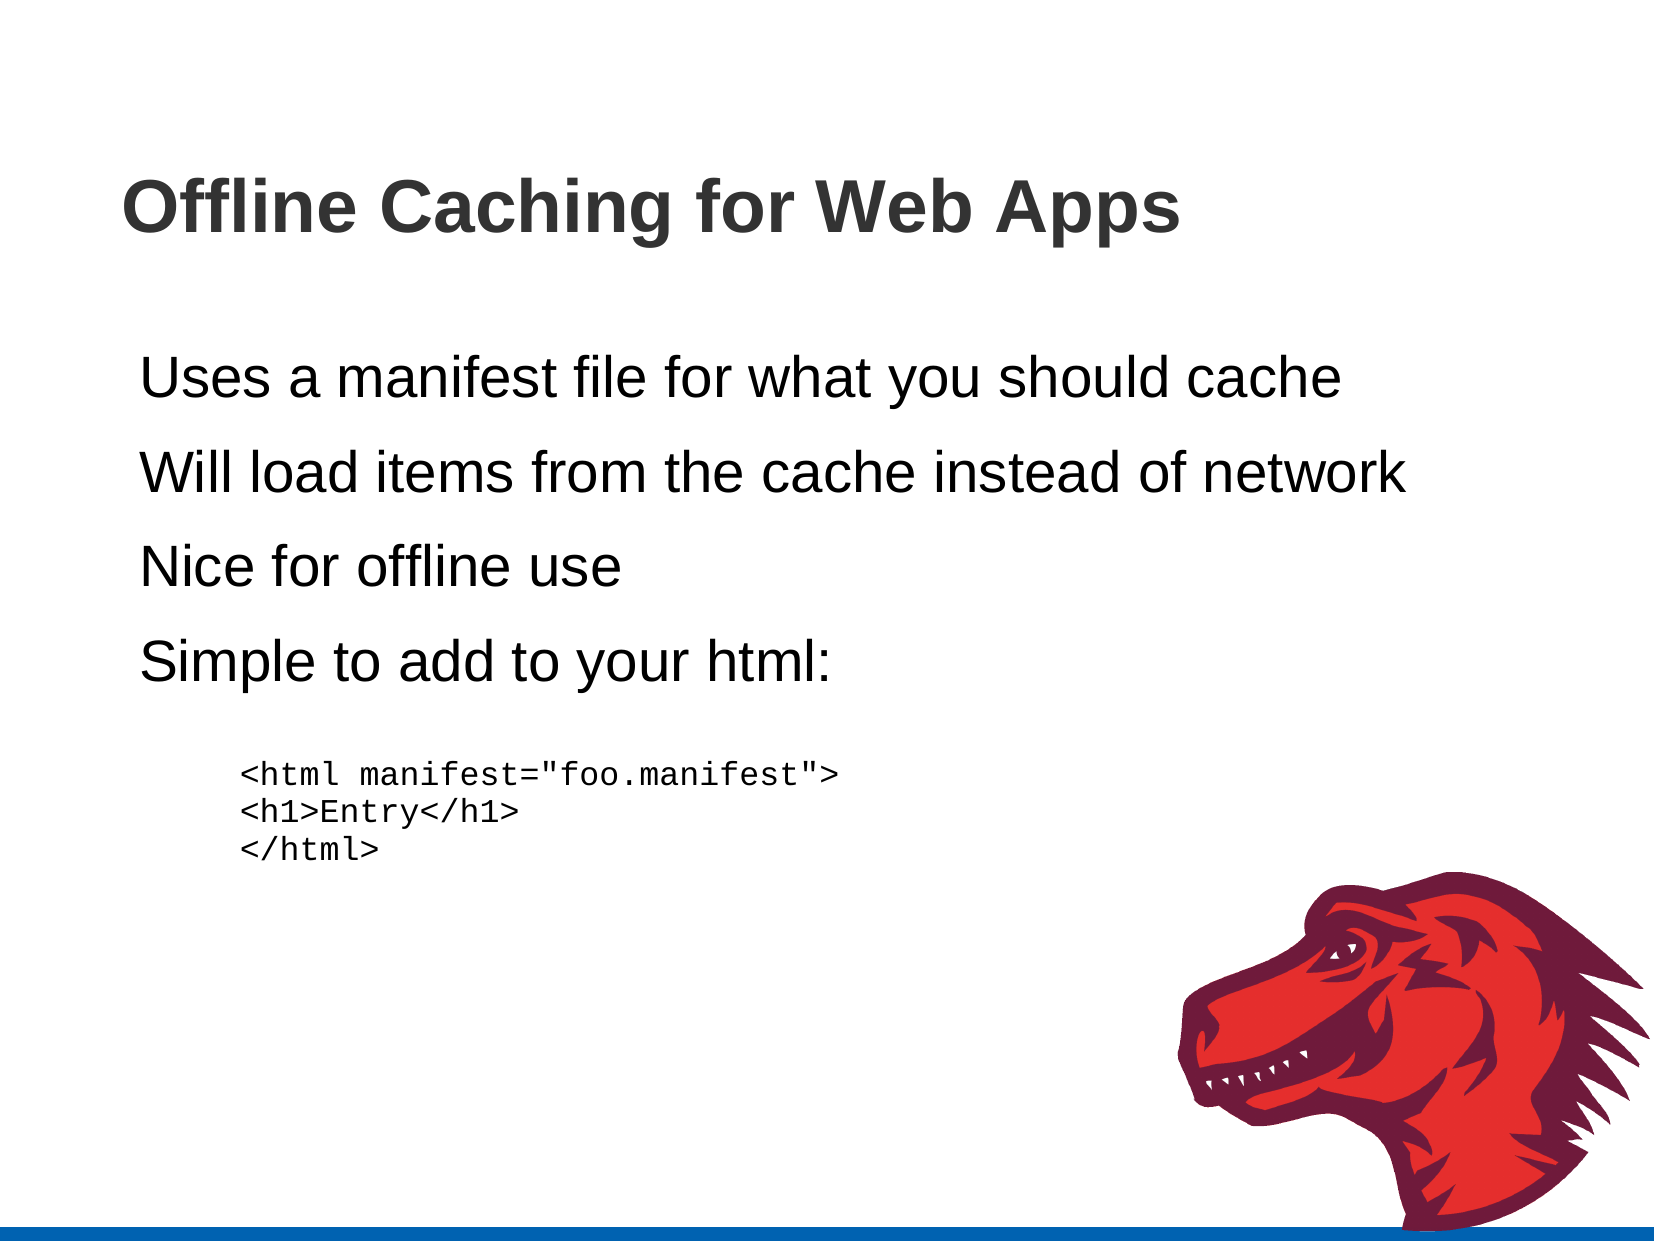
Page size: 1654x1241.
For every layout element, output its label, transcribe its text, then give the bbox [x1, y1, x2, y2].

list Uses a manifest file for what you should cache Will load items from the cache instead of network Nice for offline use Simple to add to your html: [121, 344, 1534, 1112]
title Offline Caching for Web Apps [121, 110, 1534, 303]
picture [1171, 872, 1654, 1241]
text_box <html manifest="foo.manifest"> <h1>Entry</h1> </html> [225, 750, 855, 879]
